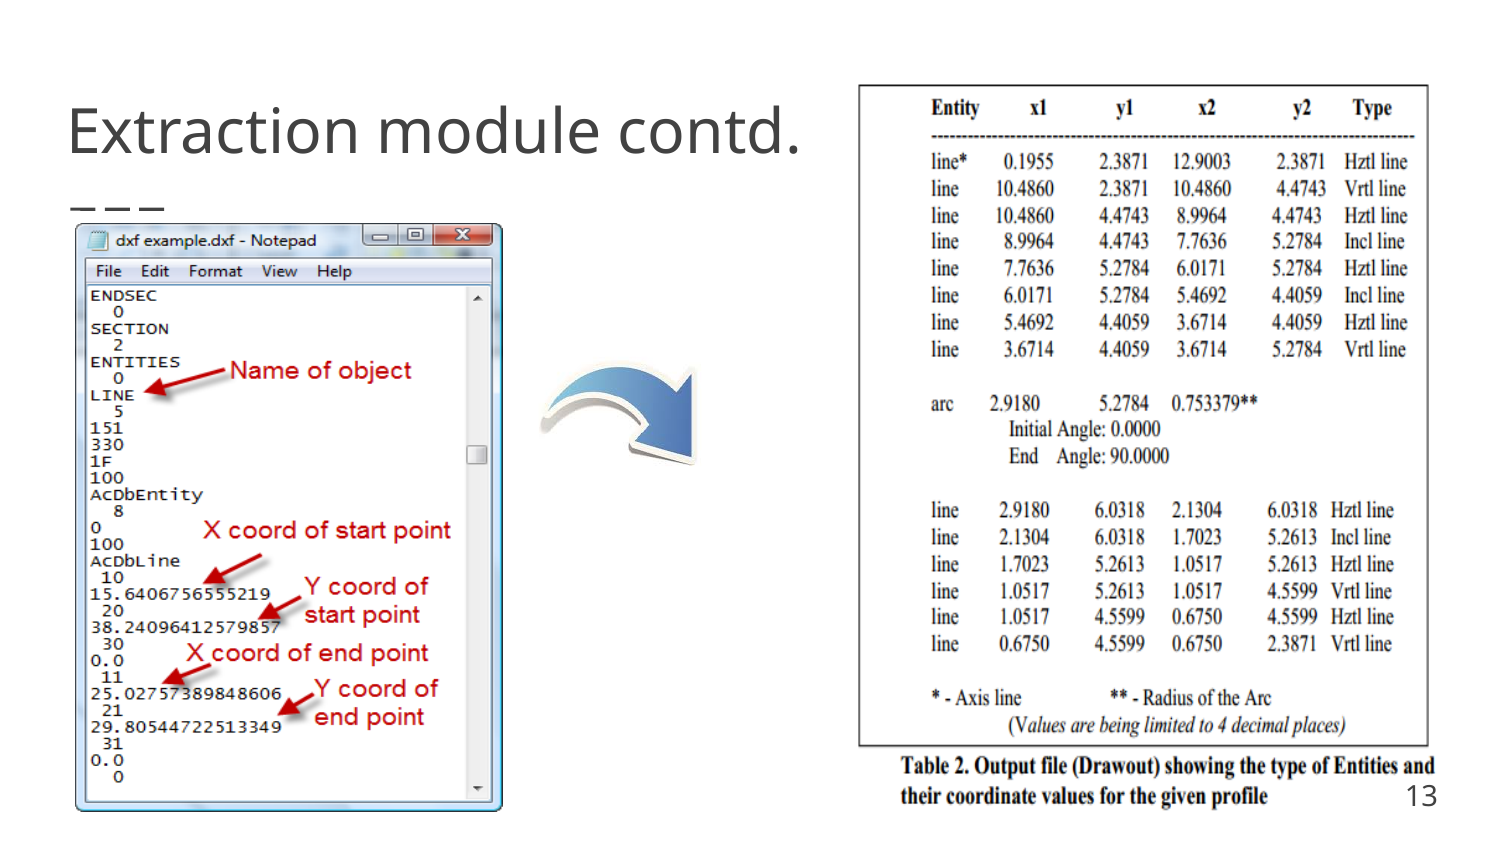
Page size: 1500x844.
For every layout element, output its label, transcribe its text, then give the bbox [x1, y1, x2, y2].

slide_number <number> [1389, 764, 1480, 830]
picture [521, 325, 727, 504]
picture [835, 61, 1471, 812]
title Extraction module contd. [51, 61, 835, 182]
picture [75, 223, 503, 812]
